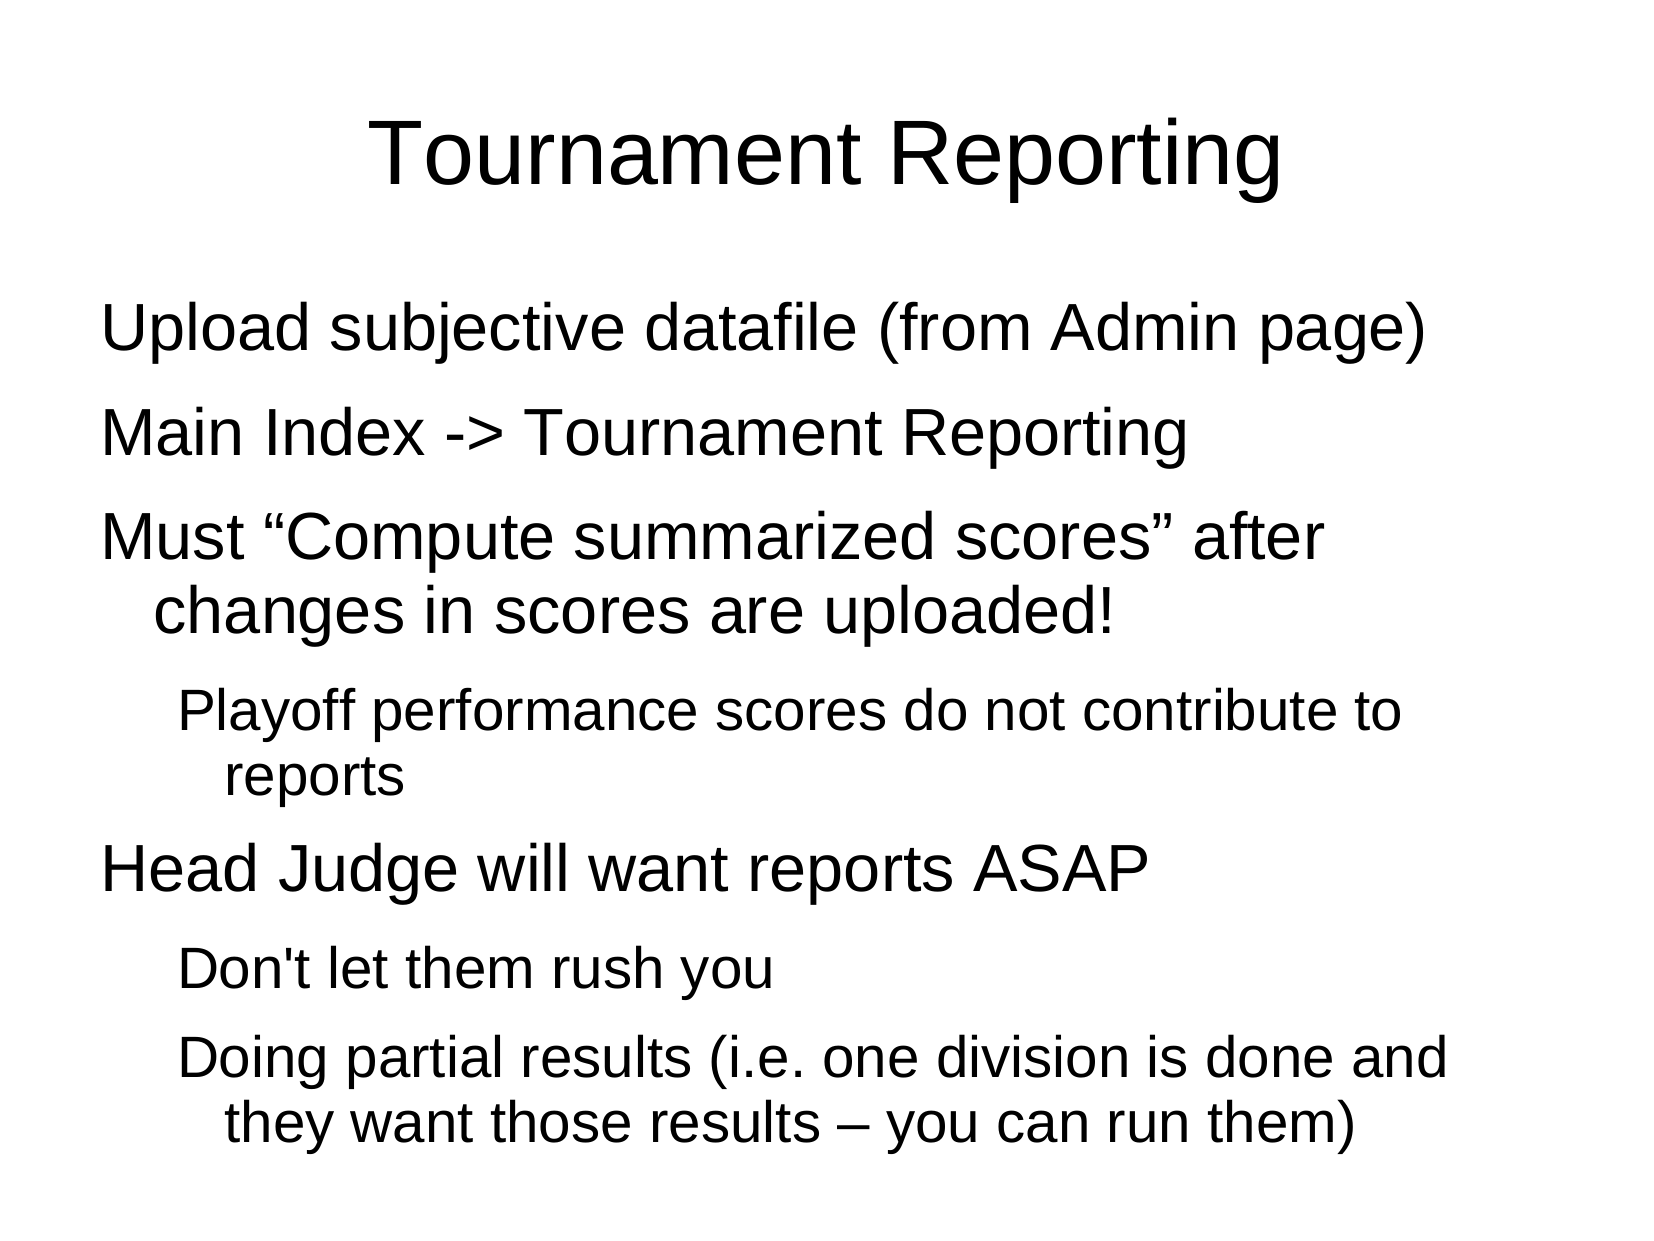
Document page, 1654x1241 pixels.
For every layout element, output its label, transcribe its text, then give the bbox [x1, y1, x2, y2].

title Tournament Reporting [82, 49, 1571, 257]
list Upload subjective datafile (from Admin page) Main Index -> Tournament Reporting Must “Compute summarized scores” after changes in scores are uploaded! Playoff performance scores do not contribute to reports Head Judge will want reports ASAP Don't let them rush you Doing partial results (i.e. one division is done and they want those results – you can run them) [82, 290, 1571, 1155]
